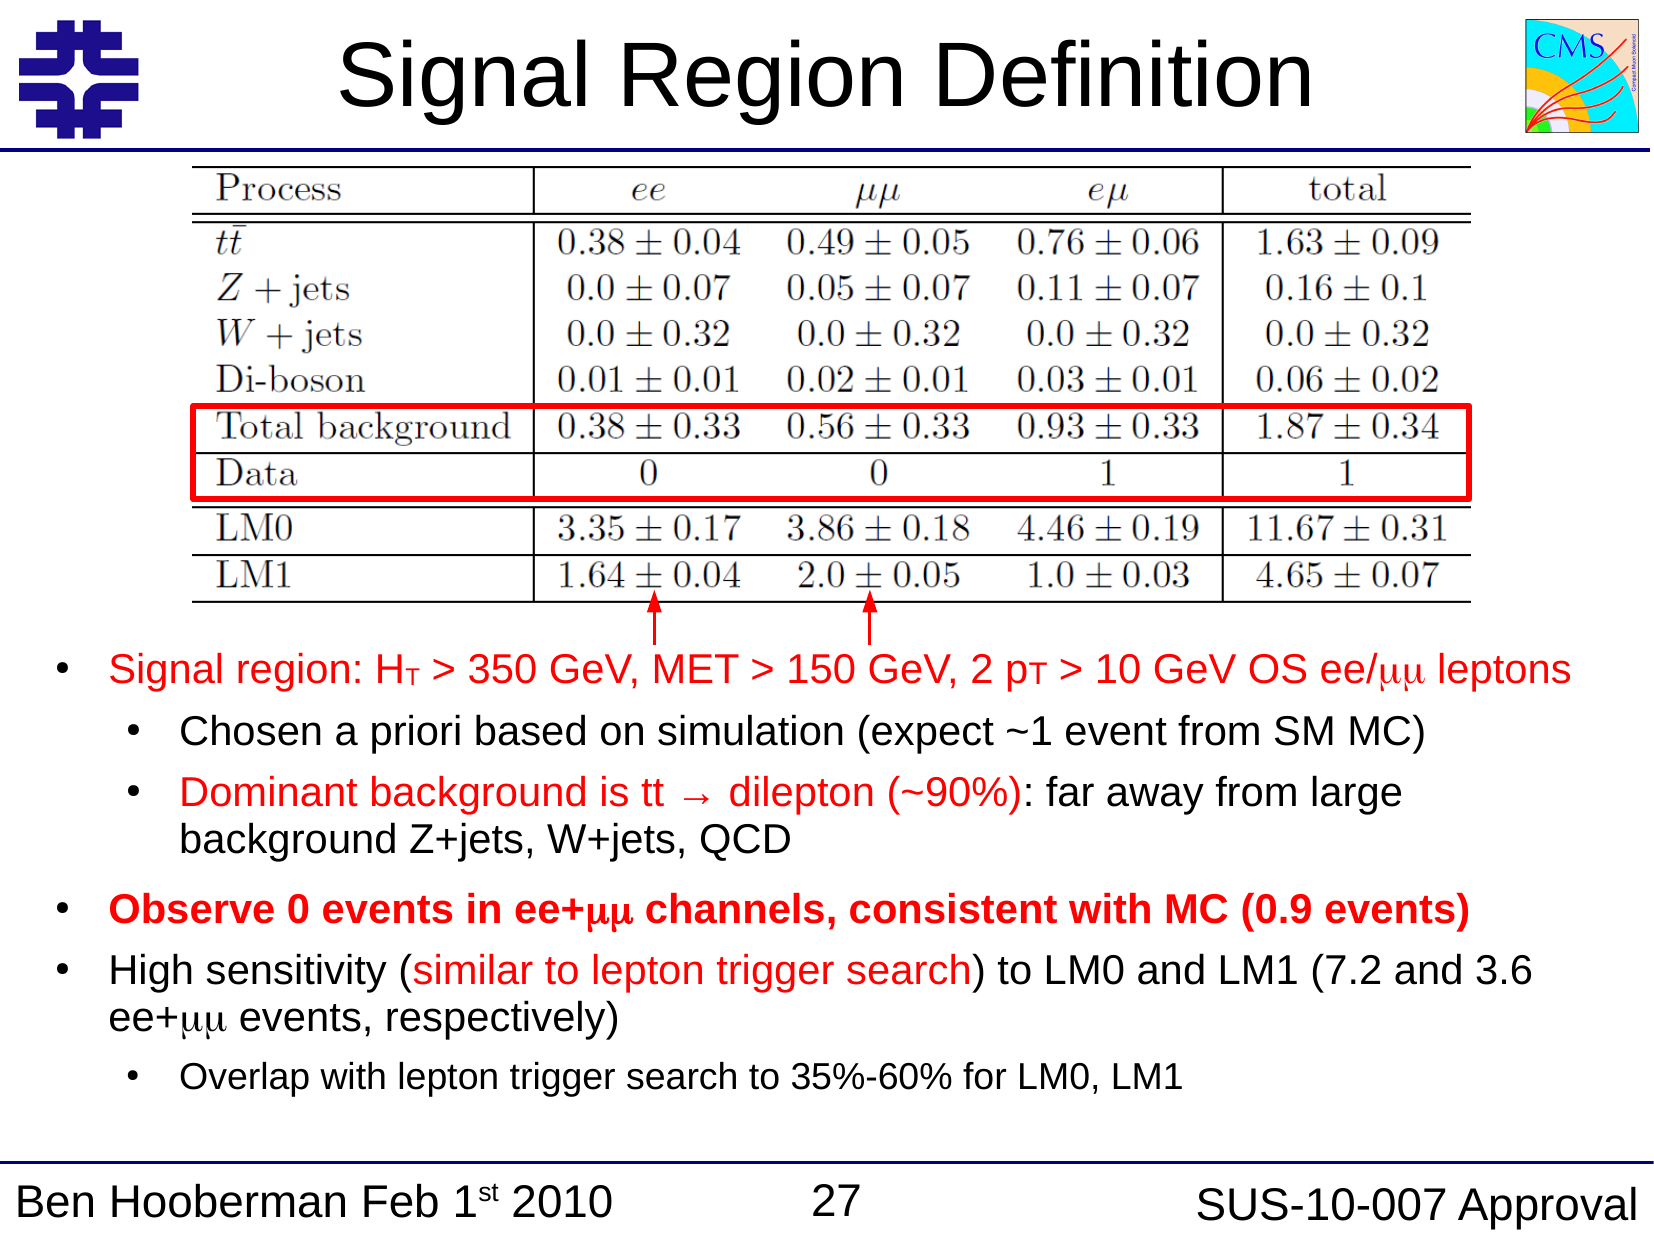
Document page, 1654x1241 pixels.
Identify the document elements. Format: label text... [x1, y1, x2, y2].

picture [192, 165, 1471, 403]
picture [192, 502, 1471, 605]
picture [196, 409, 1466, 496]
title Signal Region Definition [0, 0, 1654, 159]
list Signal region: HT > 350 GeV, MET > 150 GeV, 2 pT > 10 GeV OS ee/mm leptons Chosen a priori based on simulation (expect ~1 event from SM MC) Dominant background is tt → dilepton (~90%): far away from large background Z+jets, W+jets, QCD Observe 0 events in ee+mm channels, consistent with MC (0.9 events) High sensitivity (similar to lepton trigger search) to LM0 and LM1 (7.2 and 3.6 ee+mm events, respectively) Overlap with lepton trigger search to 35%-60% for LM0, LM1 [37, 645, 1613, 1163]
